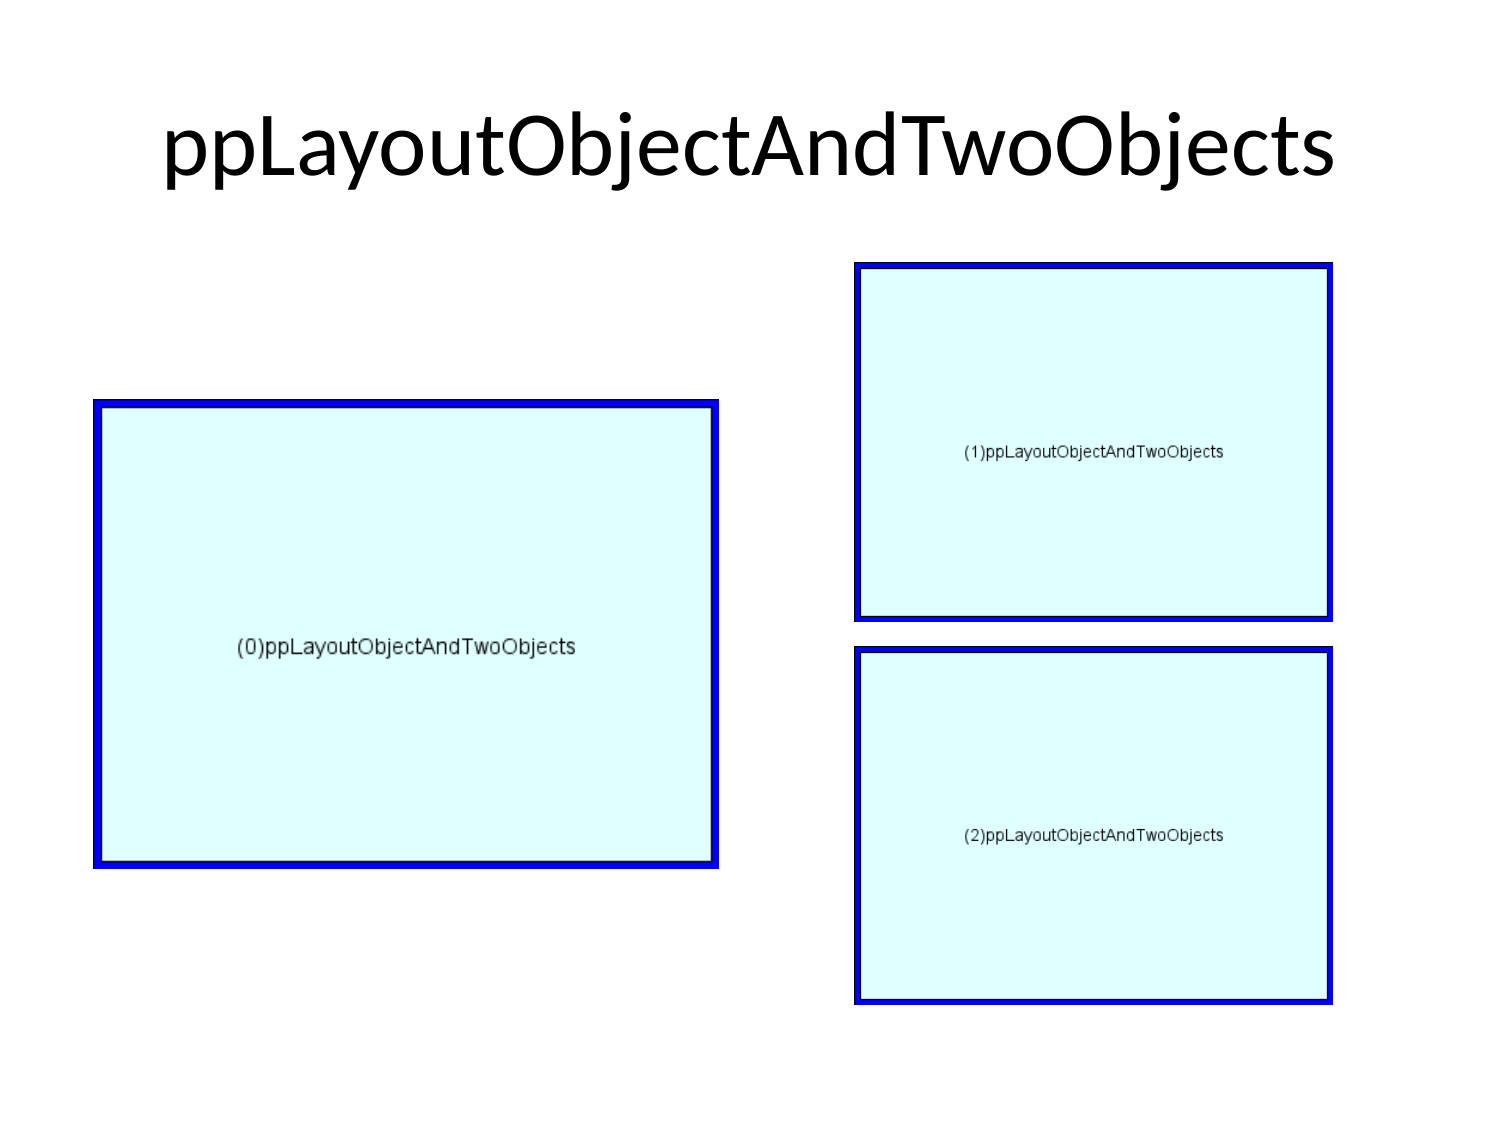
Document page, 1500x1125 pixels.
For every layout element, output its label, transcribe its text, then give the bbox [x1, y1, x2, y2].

picture [854, 262, 1333, 622]
picture [93, 399, 719, 869]
title ppLayoutObjectAndTwoObjects [75, 45, 1426, 233]
picture [854, 646, 1333, 1006]
